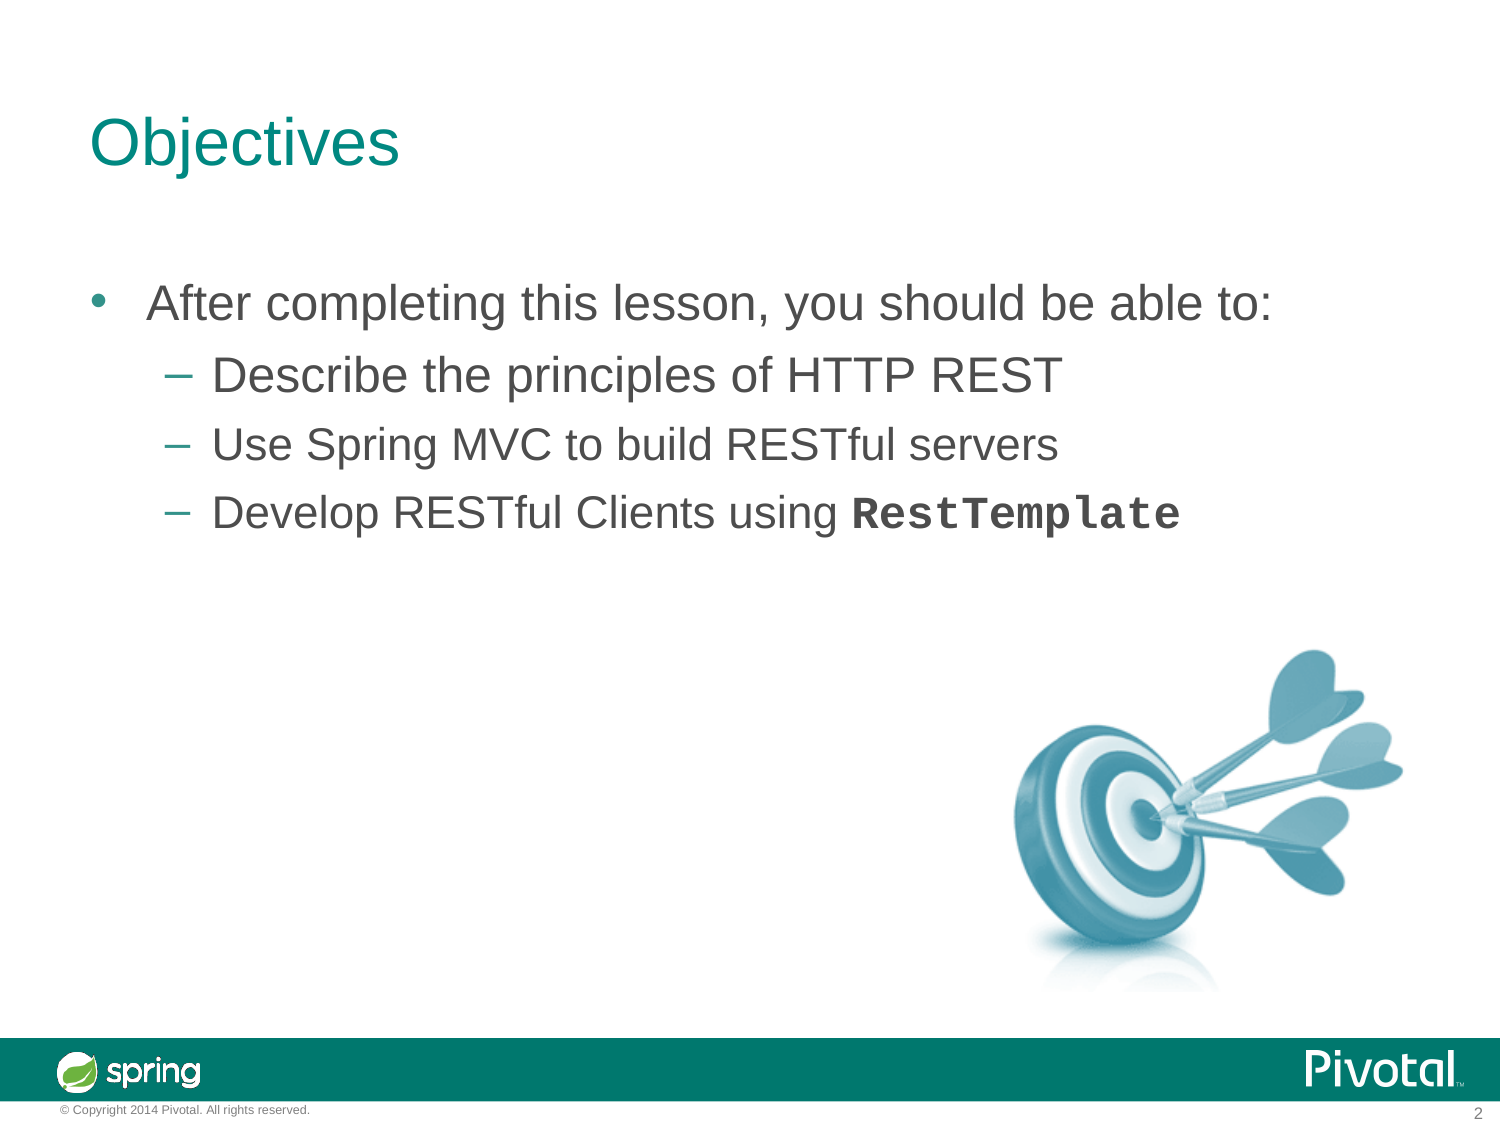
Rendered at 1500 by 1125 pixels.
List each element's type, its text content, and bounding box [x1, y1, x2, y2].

list After completing this lesson, you should be able to: Describe the principles of HTTP REST Use Spring MVC to build RESTful servers Develop RESTful Clients using RestTemplate [75, 262, 1426, 1005]
picture [1306, 1050, 1464, 1087]
picture [32, 1041, 210, 1103]
title Objectives [75, 45, 1426, 233]
